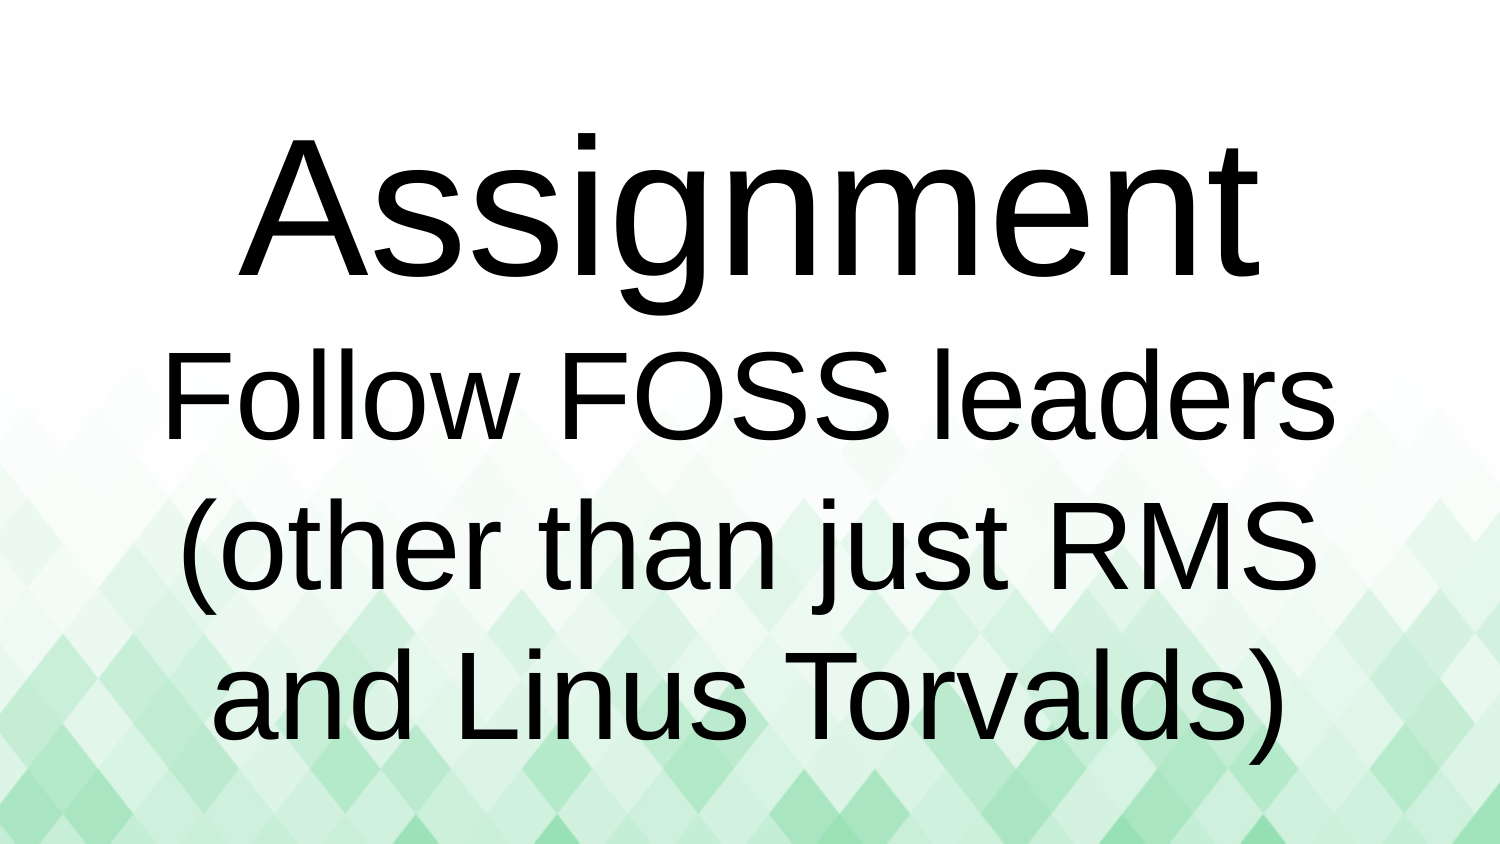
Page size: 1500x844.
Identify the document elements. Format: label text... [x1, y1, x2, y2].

title Assignment Follow FOSS leaders (other than just RMS and Linus Torvalds) [51, 64, 1449, 781]
picture [0, 0, 1500, 844]
